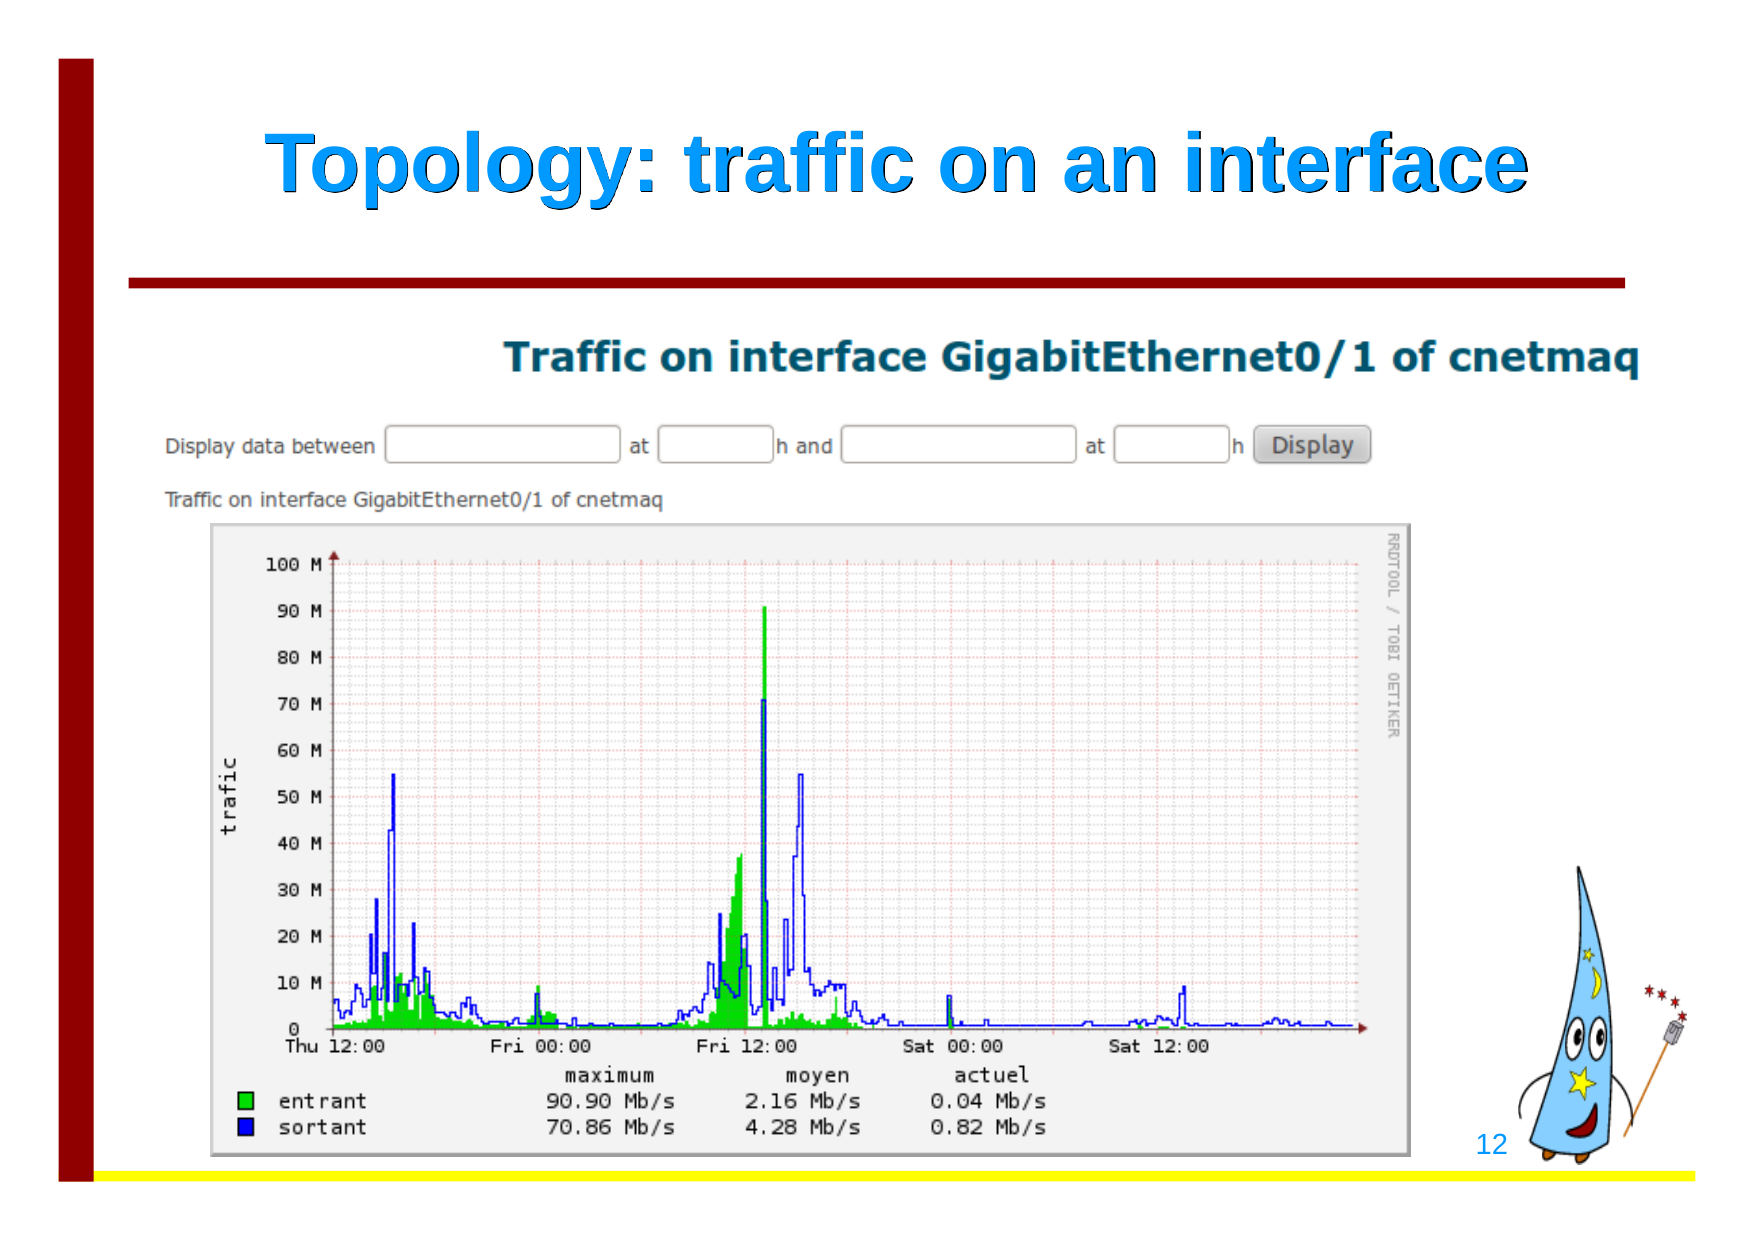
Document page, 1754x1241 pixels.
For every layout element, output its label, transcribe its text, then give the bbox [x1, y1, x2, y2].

title Topology: traffic on an interface [152, 74, 1643, 252]
picture [1518, 865, 1687, 1165]
picture [152, 300, 1653, 1157]
